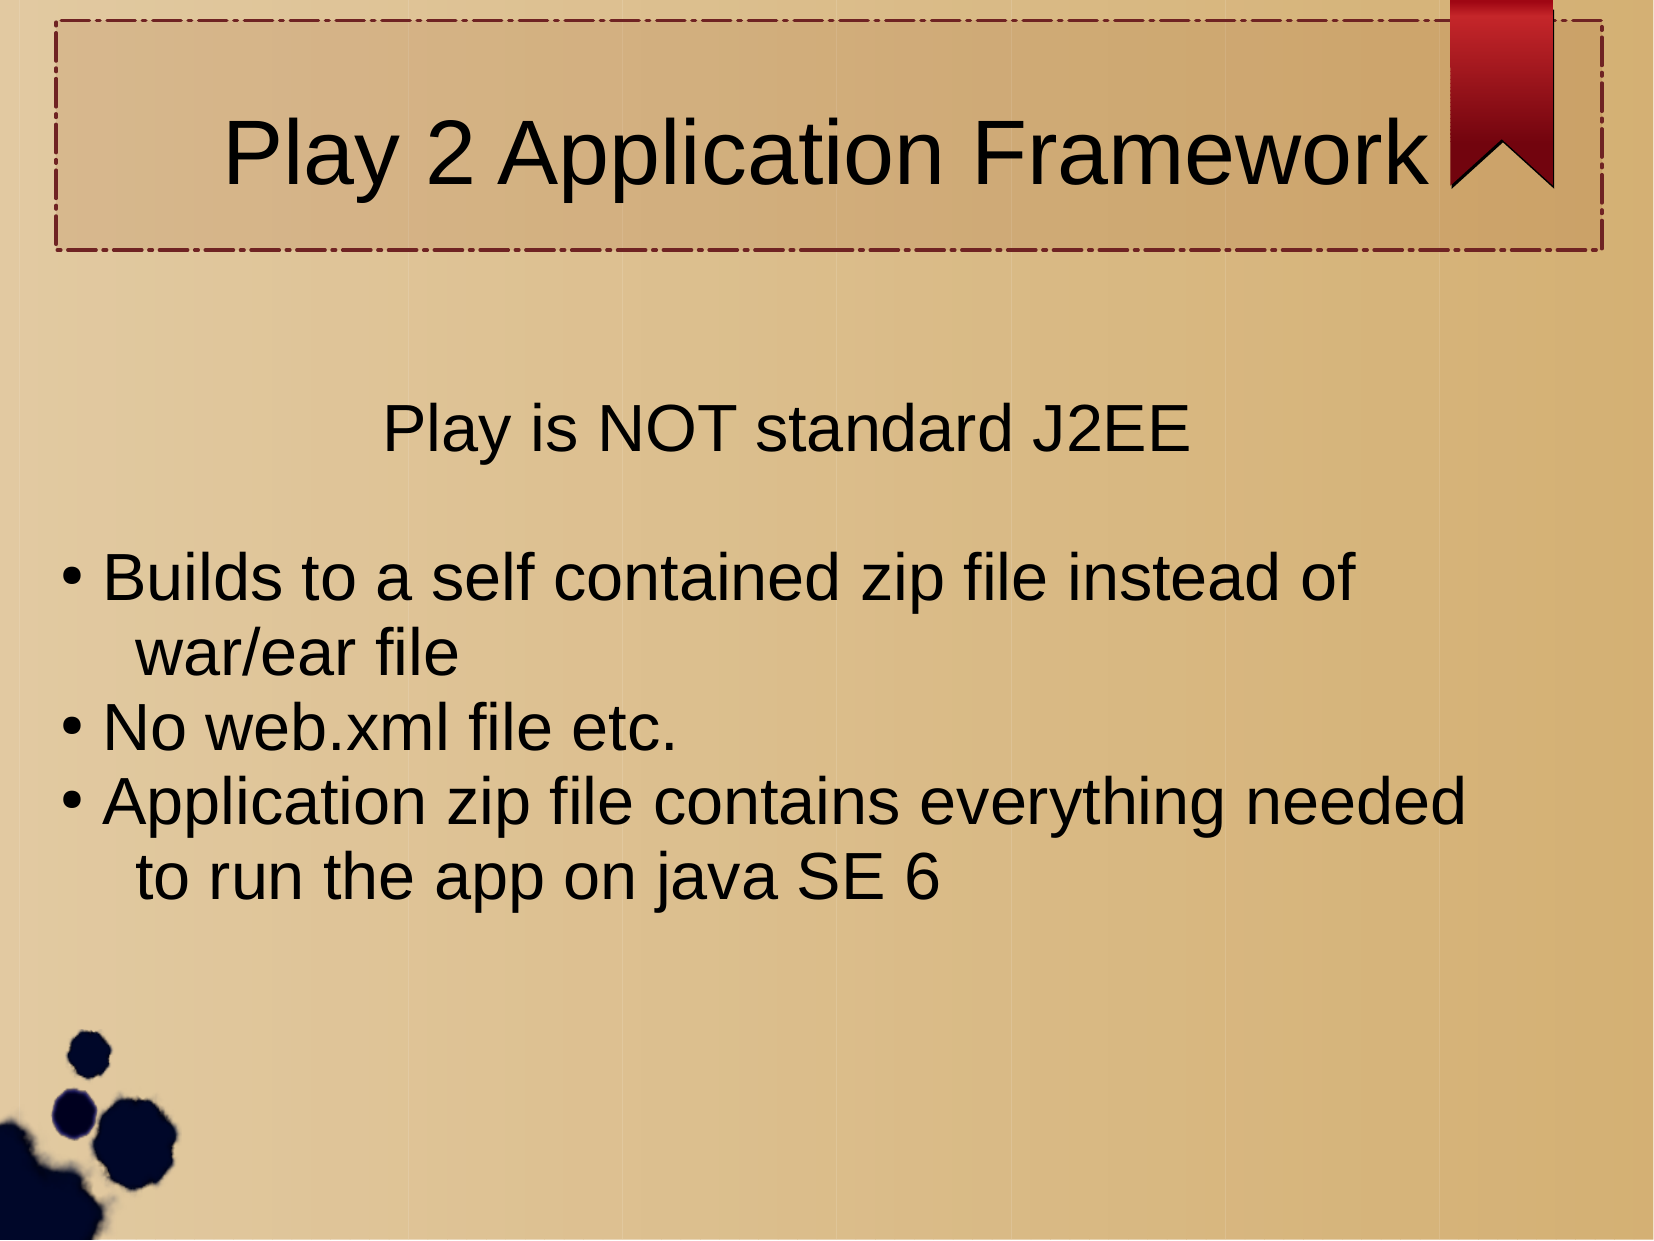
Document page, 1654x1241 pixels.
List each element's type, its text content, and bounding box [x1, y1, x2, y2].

subtitle Play is NOT standard J2EE Builds to a self contained zip file instead of war/ear file No web.xml file etc. Application zip file contains everything needed to run the app on java SE 6 [60, 330, 1516, 1050]
title Play 2 Application Framework [82, 49, 1571, 257]
